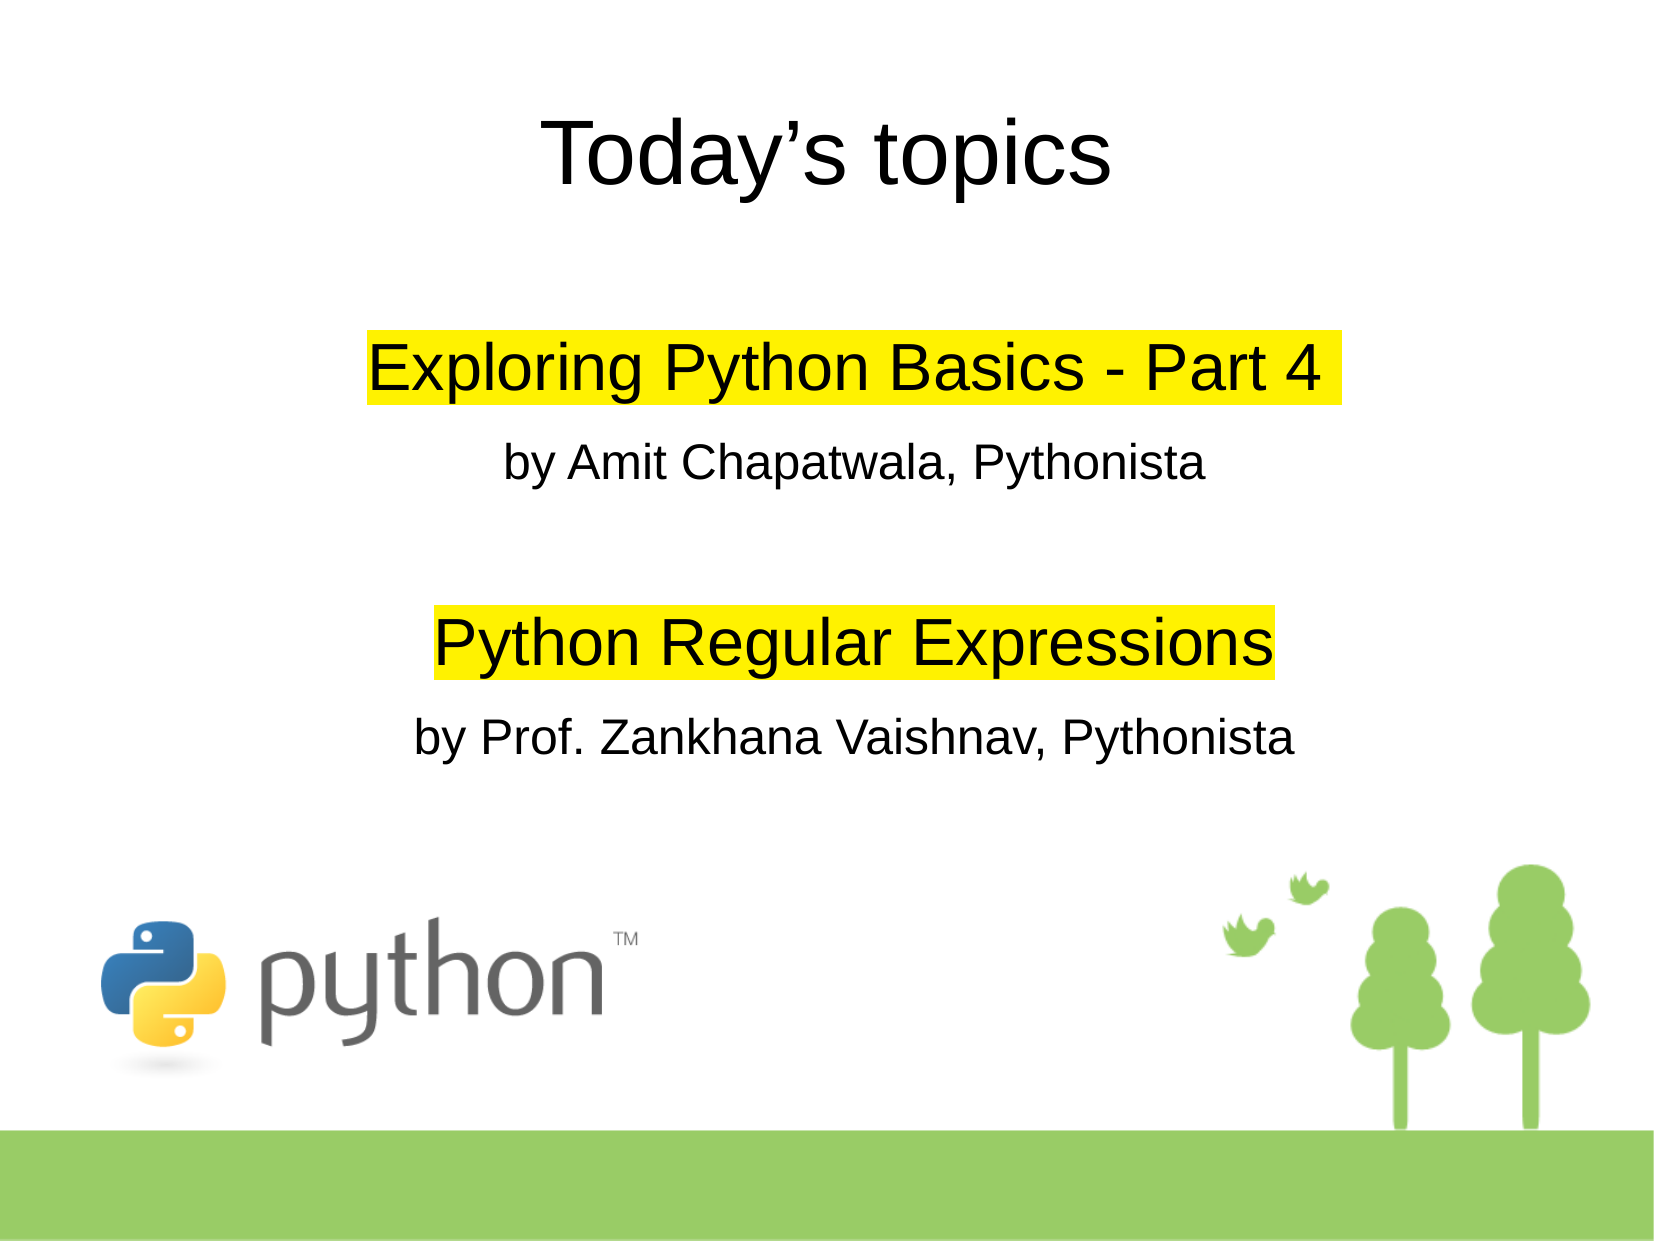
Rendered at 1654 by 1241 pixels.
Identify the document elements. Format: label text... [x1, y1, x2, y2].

picture [0, 0, 1654, 1241]
list Exploring Python Basics - Part 4 by Amit Chapatwala, Pythonista Python Regular Expressions by Prof. Zankhana Vaishnav, Pythonista [75, 225, 1564, 946]
title Today’s topics [82, 49, 1571, 257]
